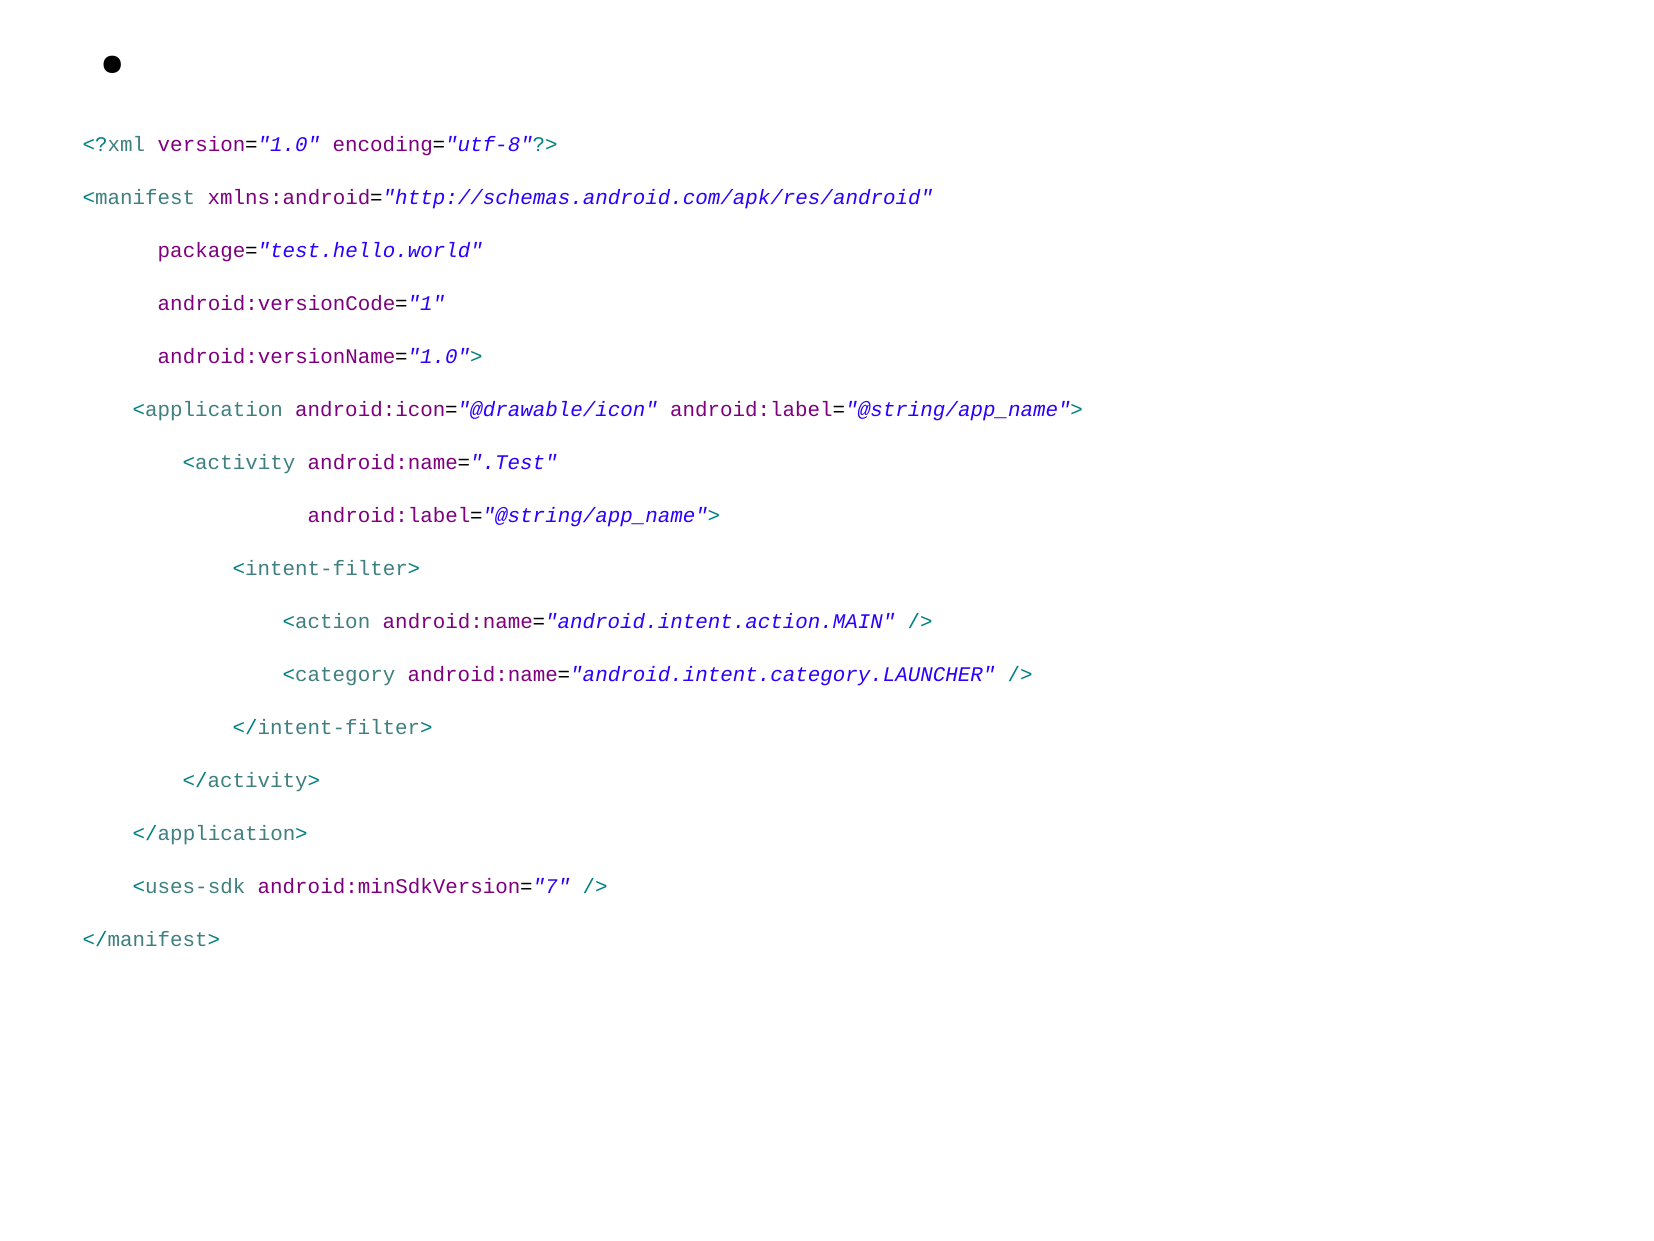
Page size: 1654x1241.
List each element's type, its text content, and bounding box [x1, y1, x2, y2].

list <?xml version="1.0" encoding="utf-8"?> <manifest xmlns:android="http://schemas.android.com/apk/res/android" package="test.hello.world" android:versionCode="1" android:versionName="1.0"> <application android:icon="@drawable/icon" android:label="@string/app_name"> <activity android:name=".Test" android:label="@string/app_name"> <intent-filter> <action android:name="android.intent.action.MAIN" /> <category android:name="android.intent.category.LAUNCHER" /> </intent-filter> </activity> </application> <uses-sdk android:minSdkVersion="7" /> </manifest> [82, 29, 1571, 1211]
